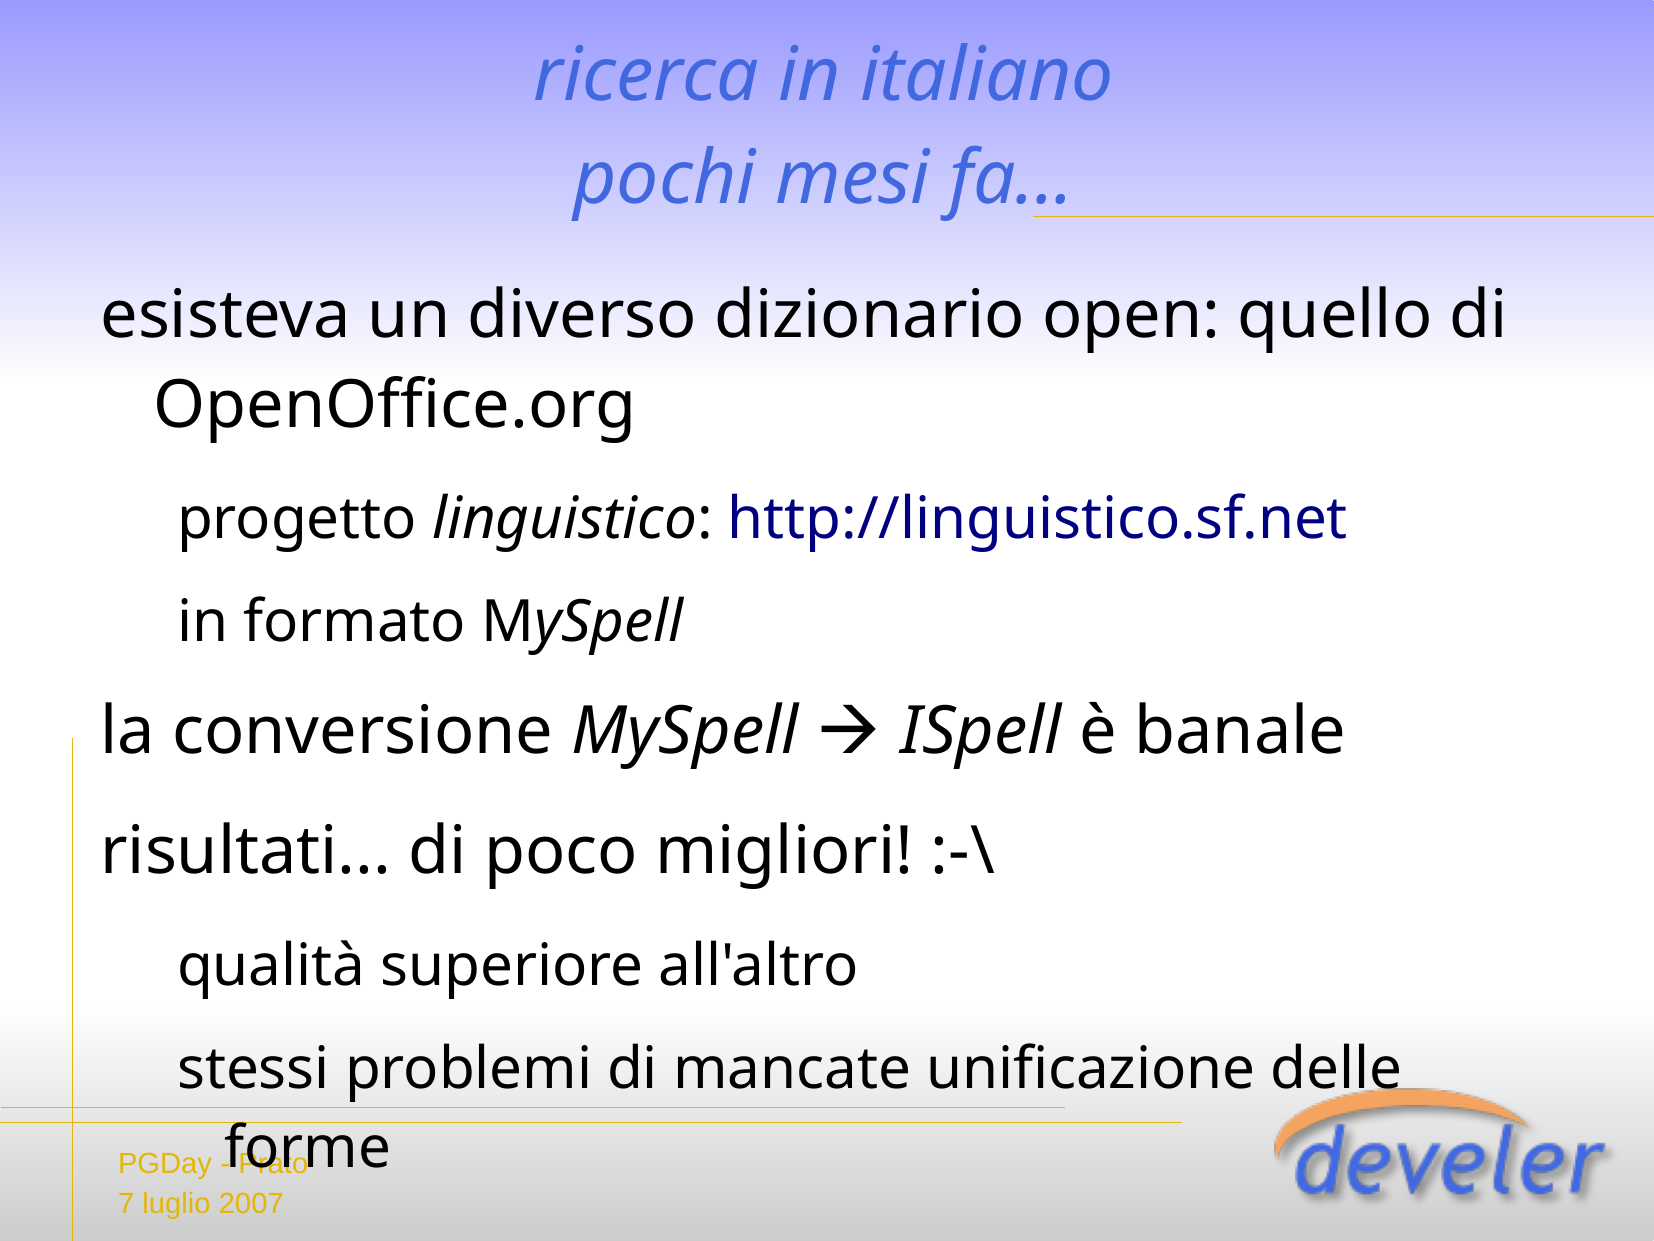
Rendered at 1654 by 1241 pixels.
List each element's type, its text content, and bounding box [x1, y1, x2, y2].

list esisteva un diverso dizionario open: quello di OpenOffice.org progetto linguistico: http://linguistico.sf.net in formato MySpell la conversione MySpell  ISpell è banale risultati... di poco migliori! :-\ qualità superiore all'altro stessi problemi di mancate unificazione delle forme [82, 265, 1571, 1078]
title ricerca in italiano pochi mesi fa... [82, 35, 1565, 211]
picture [1269, 1083, 1622, 1211]
